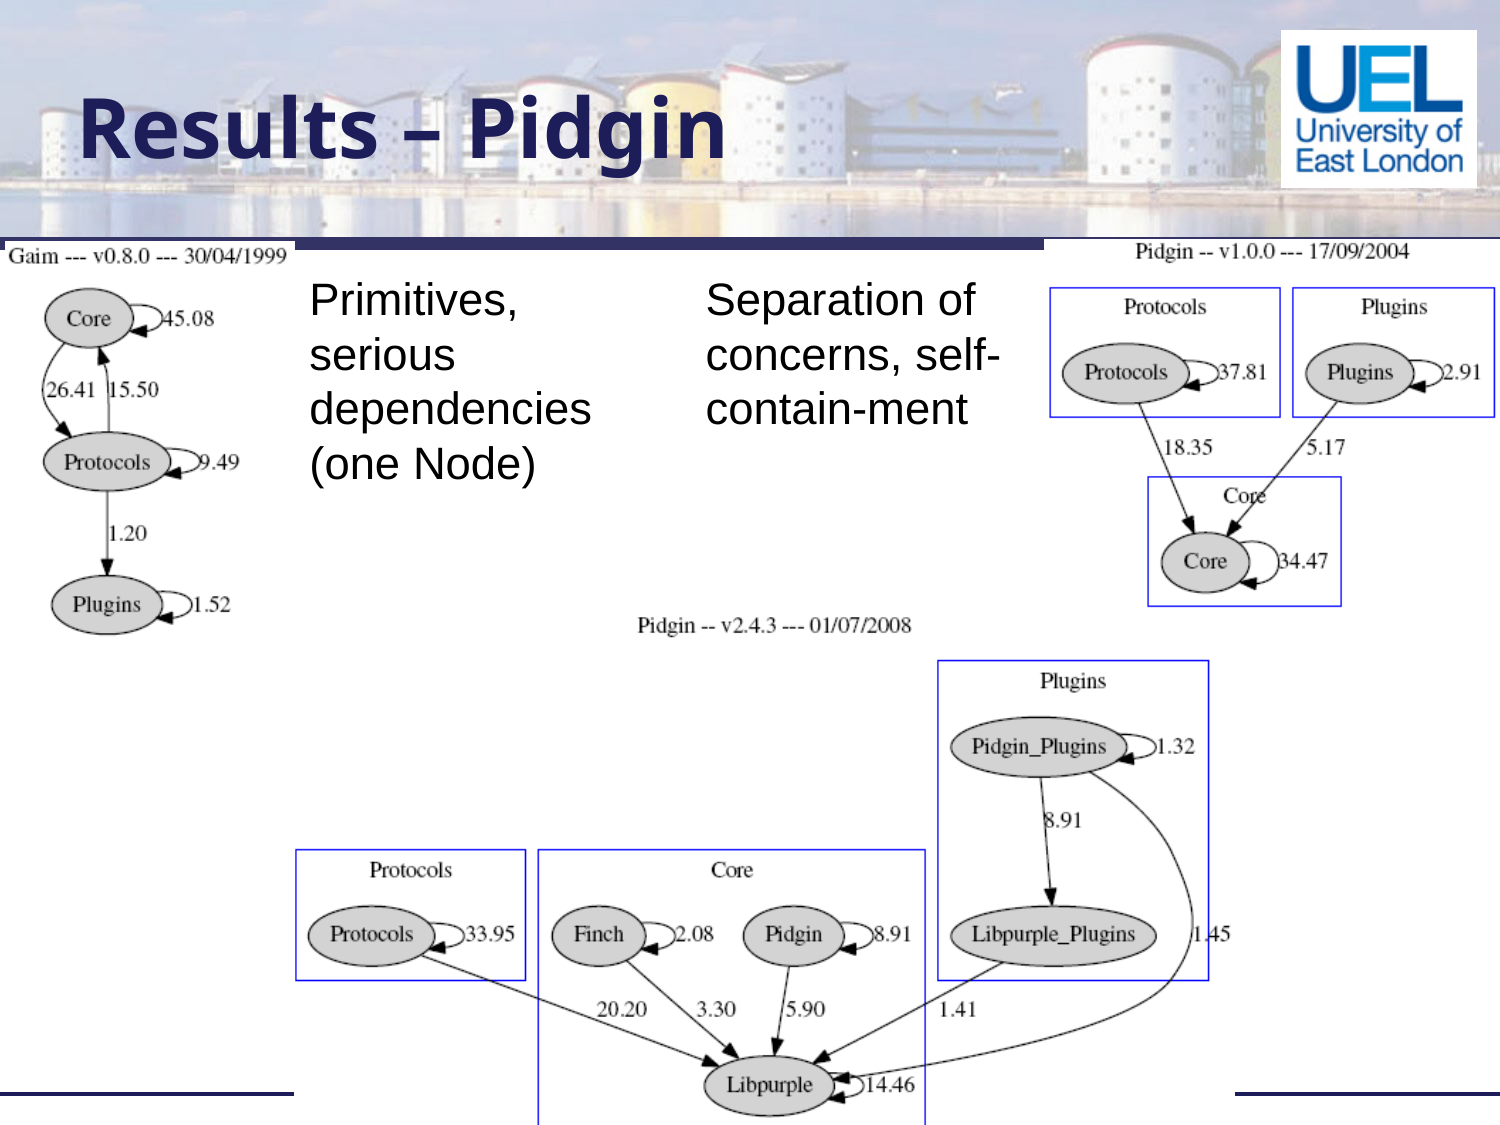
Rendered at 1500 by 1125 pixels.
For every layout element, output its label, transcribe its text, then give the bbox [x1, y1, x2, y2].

picture [0, 0, 1500, 237]
picture [1044, 239, 1500, 610]
text_box Primitives, serious dependencies (one Node) [294, 263, 643, 479]
title Results – Pidgin [76, 17, 1247, 234]
text_box Separation of concerns, self-contain-ment [690, 263, 1040, 479]
picture [5, 241, 1235, 1125]
